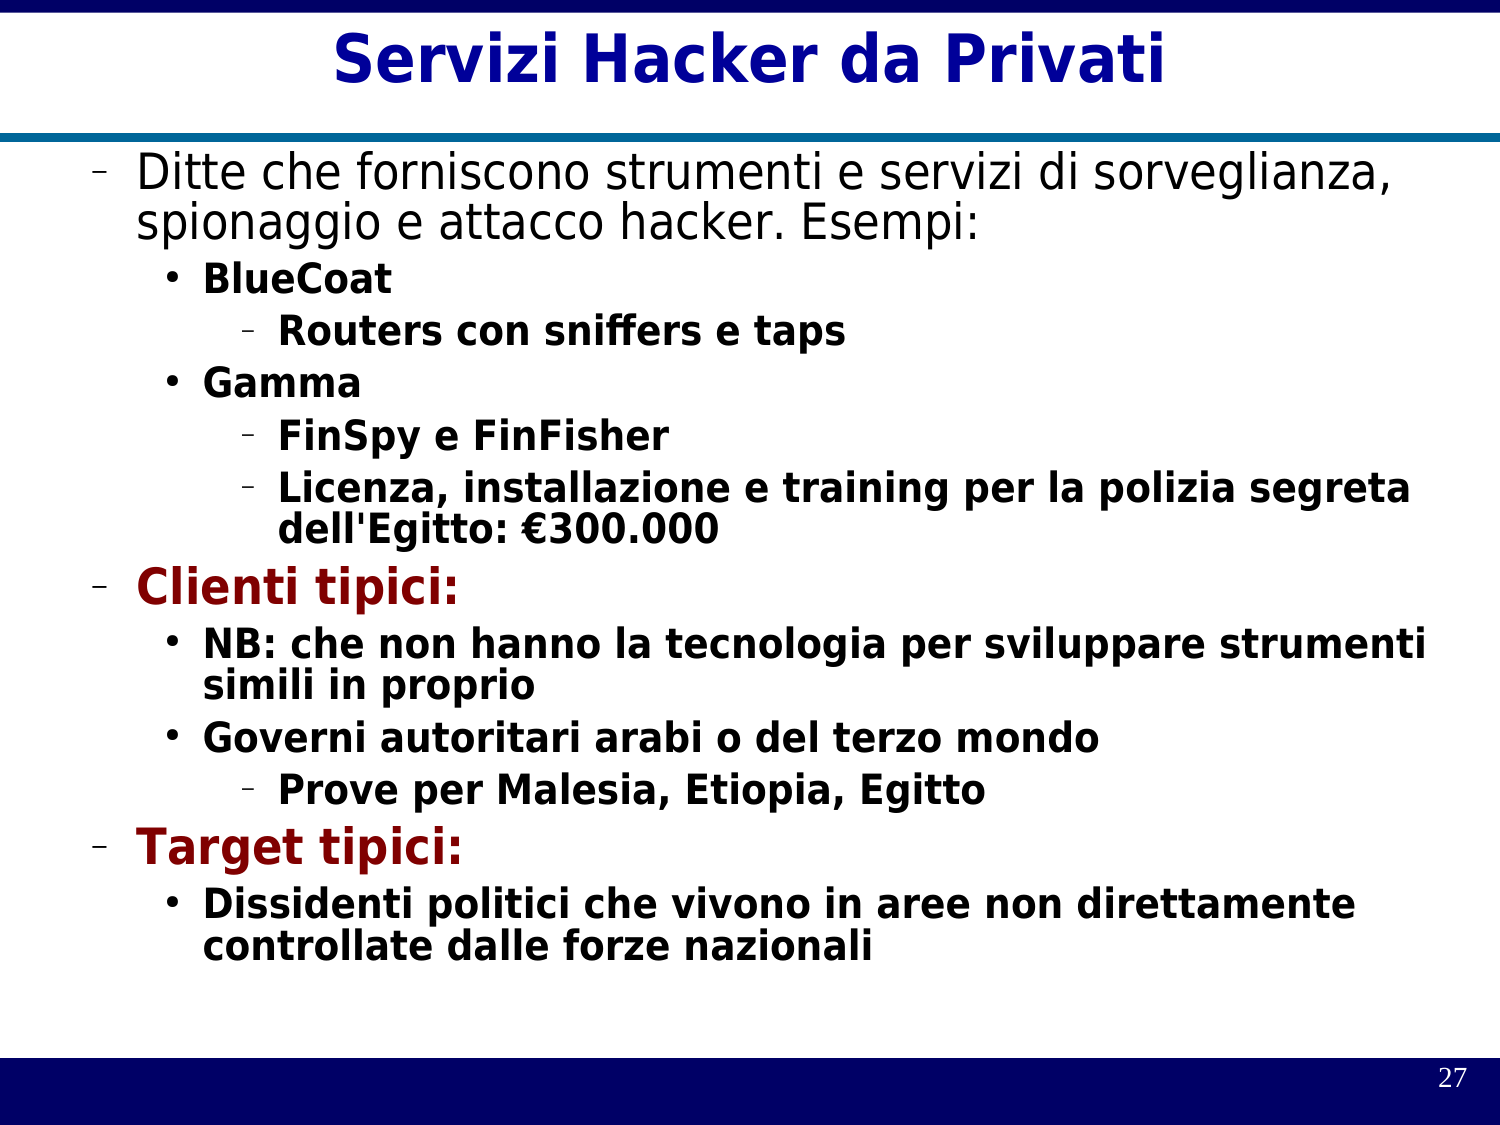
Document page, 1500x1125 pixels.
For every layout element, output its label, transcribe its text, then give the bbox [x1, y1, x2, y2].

title Servizi Hacker da Privati [62, 0, 1438, 126]
list Ditte che forniscono strumenti e servizi di sorveglianza, spionaggio e attacco hacker. Esempi: BlueCoat Routers con sniffers e taps Gamma FinSpy e FinFisher Licenza, installazione e training per la polizia segreta dell'Egitto: €300.000 Clienti tipici: NB: che non hanno la tecnologia per sviluppare strumenti simili in proprio Governi autoritari arabi o del terzo mondo Prove per Malesia, Etiopia, Egitto Target tipici: Dissidenti politici che vivono in aree non direttamente controllate dalle forze nazionali [15, 149, 1438, 984]
